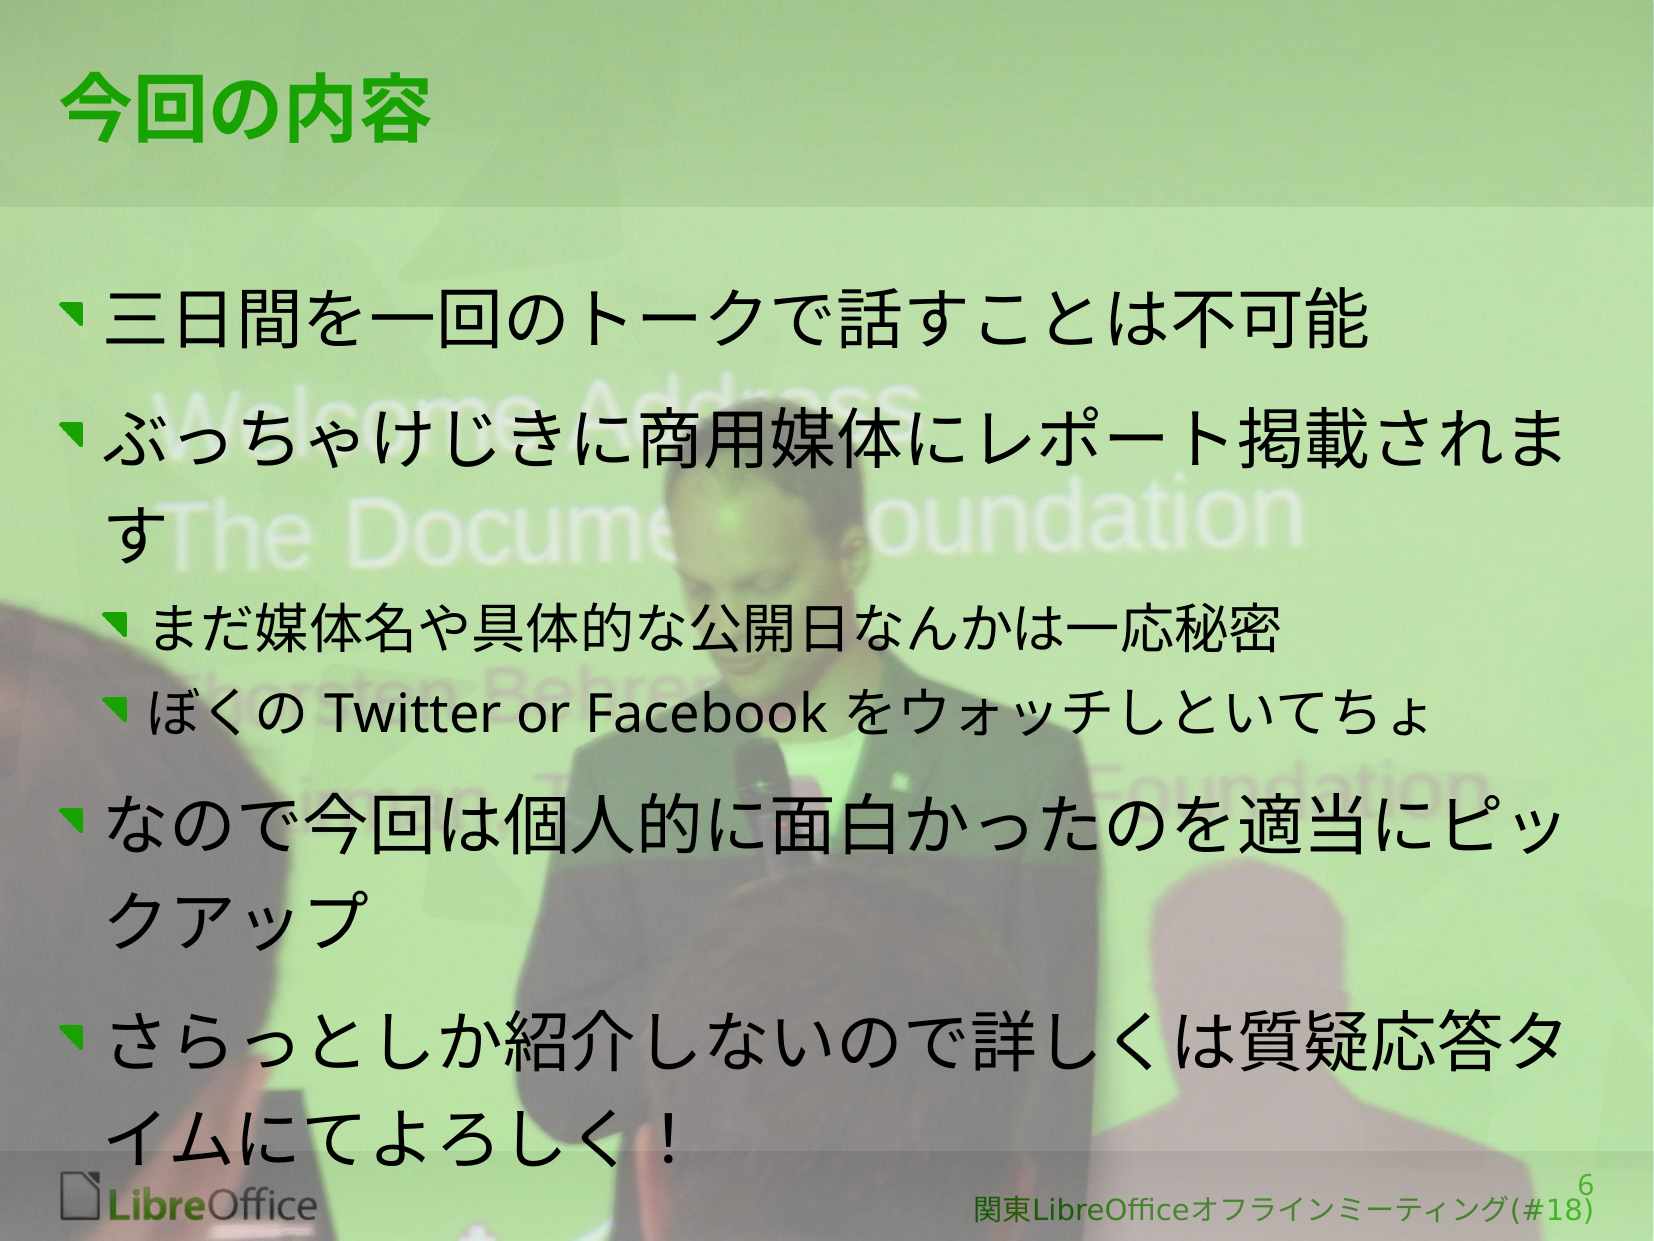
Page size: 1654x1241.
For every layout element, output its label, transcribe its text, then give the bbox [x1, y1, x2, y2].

title 今回の内容 [59, 29, 1595, 178]
picture [0, 0, 1654, 1241]
list 三日間を一回のトークで話すことは不可能 ぶっちゃけじきに商用媒体にレポート掲載されます まだ媒体名や具体的な公開日なんかは一応秘密 ぼくのTwitter or Facebookをウォッチしといてちょ なので今回は個人的に面白かったのを適当にピックアップ さらっとしか紹介しないので詳しくは質疑応答タイムにてよろしく！ [59, 265, 1595, 986]
